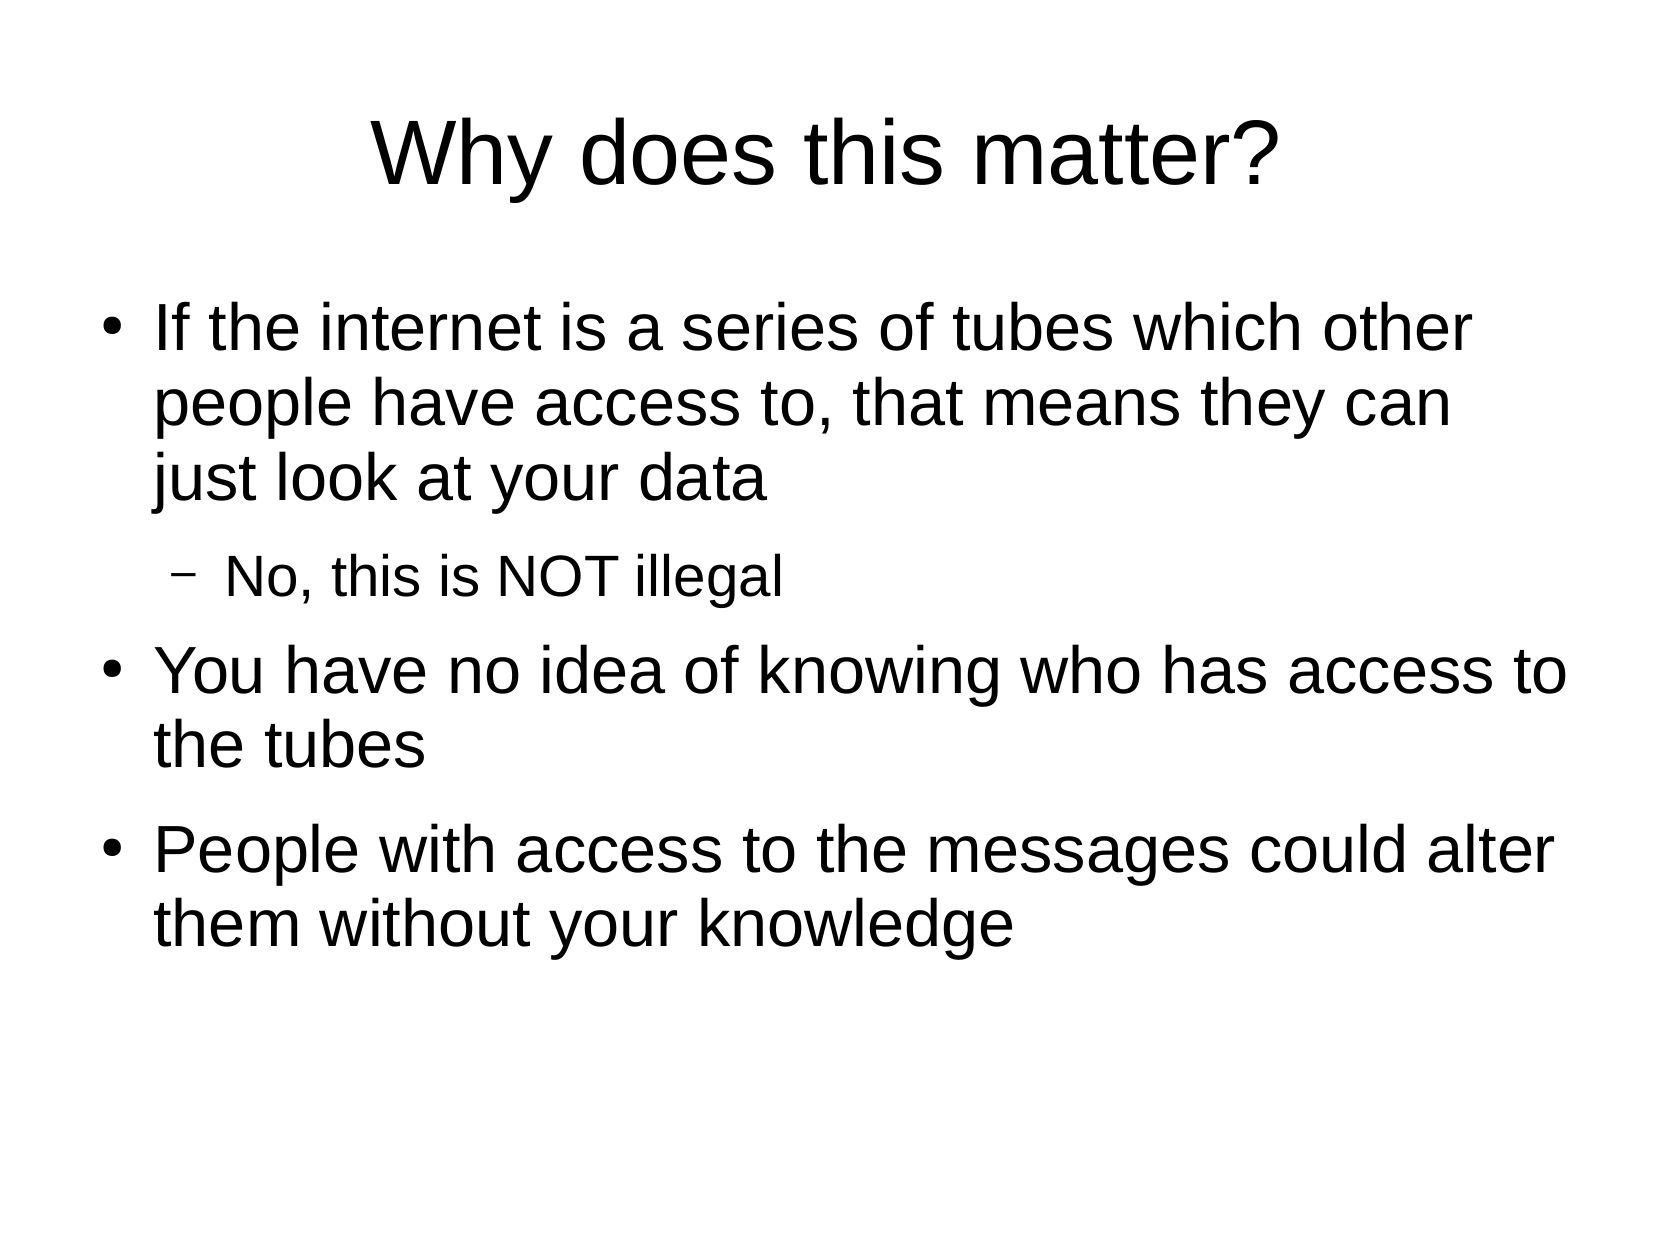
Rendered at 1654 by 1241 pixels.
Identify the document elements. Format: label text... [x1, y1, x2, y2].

list If the internet is a series of tubes which other people have access to, that means they can just look at your data No, this is NOT illegal You have no idea of knowing who has access to the tubes People with access to the messages could alter them without your knowledge [82, 290, 1571, 1010]
title Why does this matter? [82, 49, 1571, 257]
